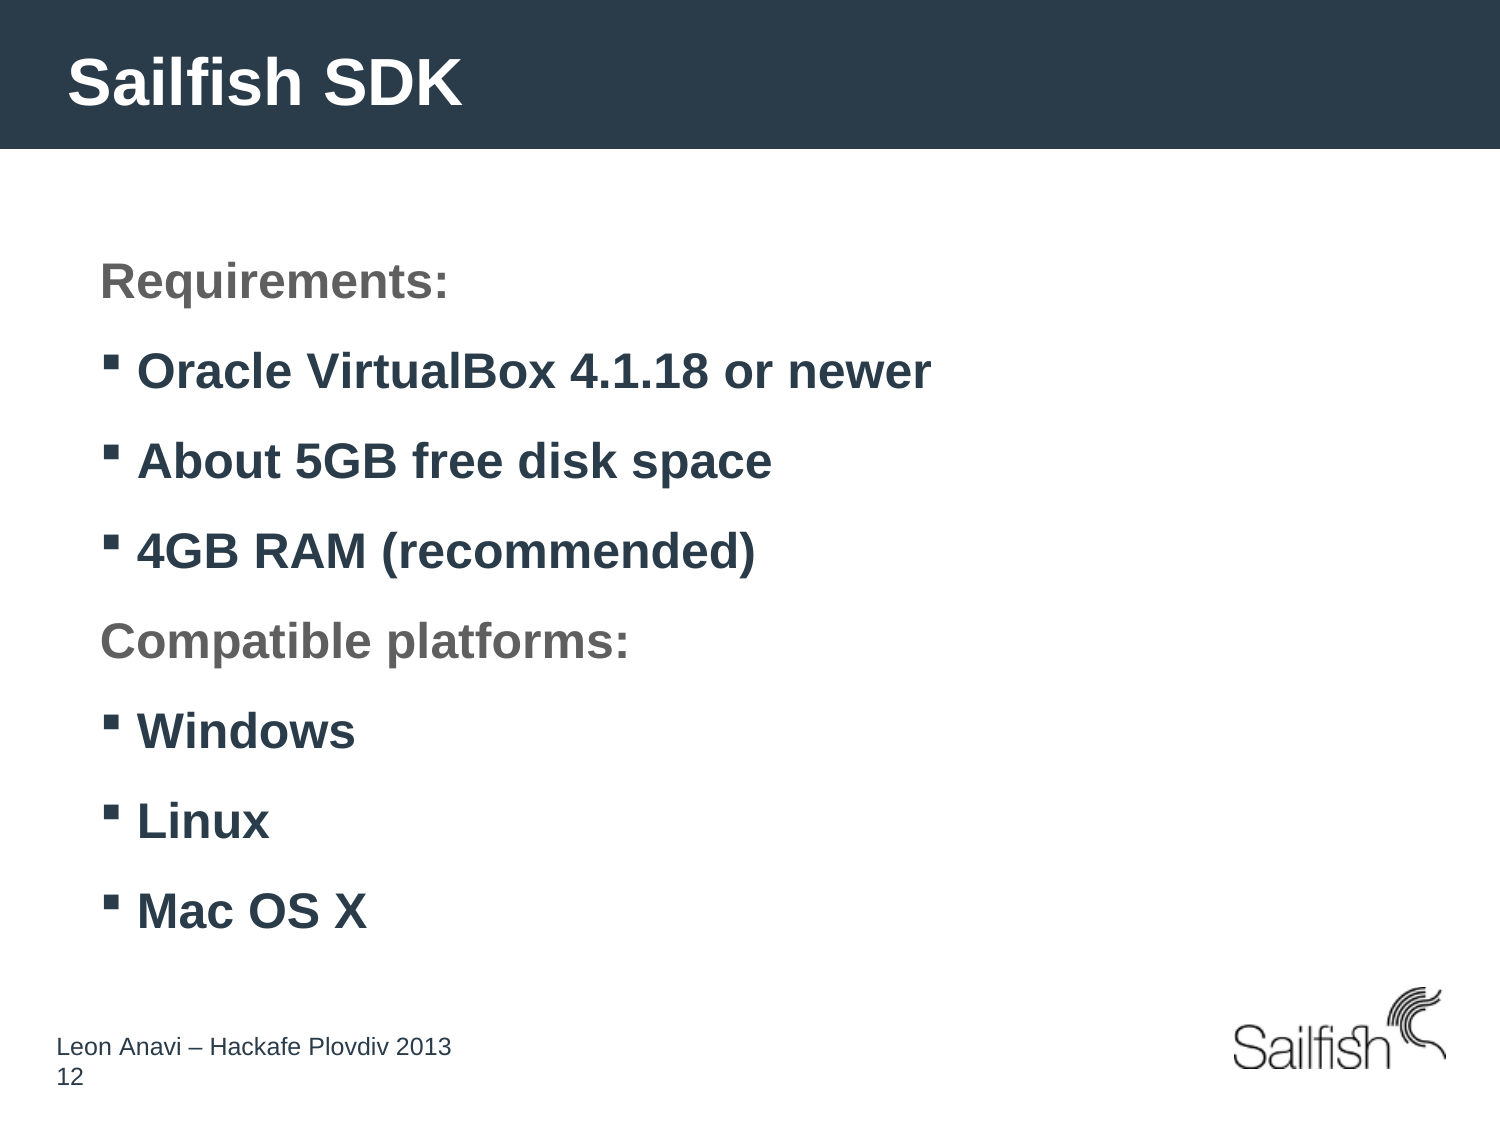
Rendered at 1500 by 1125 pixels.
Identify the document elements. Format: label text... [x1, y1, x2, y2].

picture [1234, 987, 1446, 1069]
text_box Sailfish SDK [53, 30, 1466, 172]
text_box Requirements: Oracle VirtualBox 4.1.18 or newer About 5GB free disk space 4GB RAM (recommended) Compatible platforms: Windows Linux Mac OS X [85, 211, 1500, 947]
